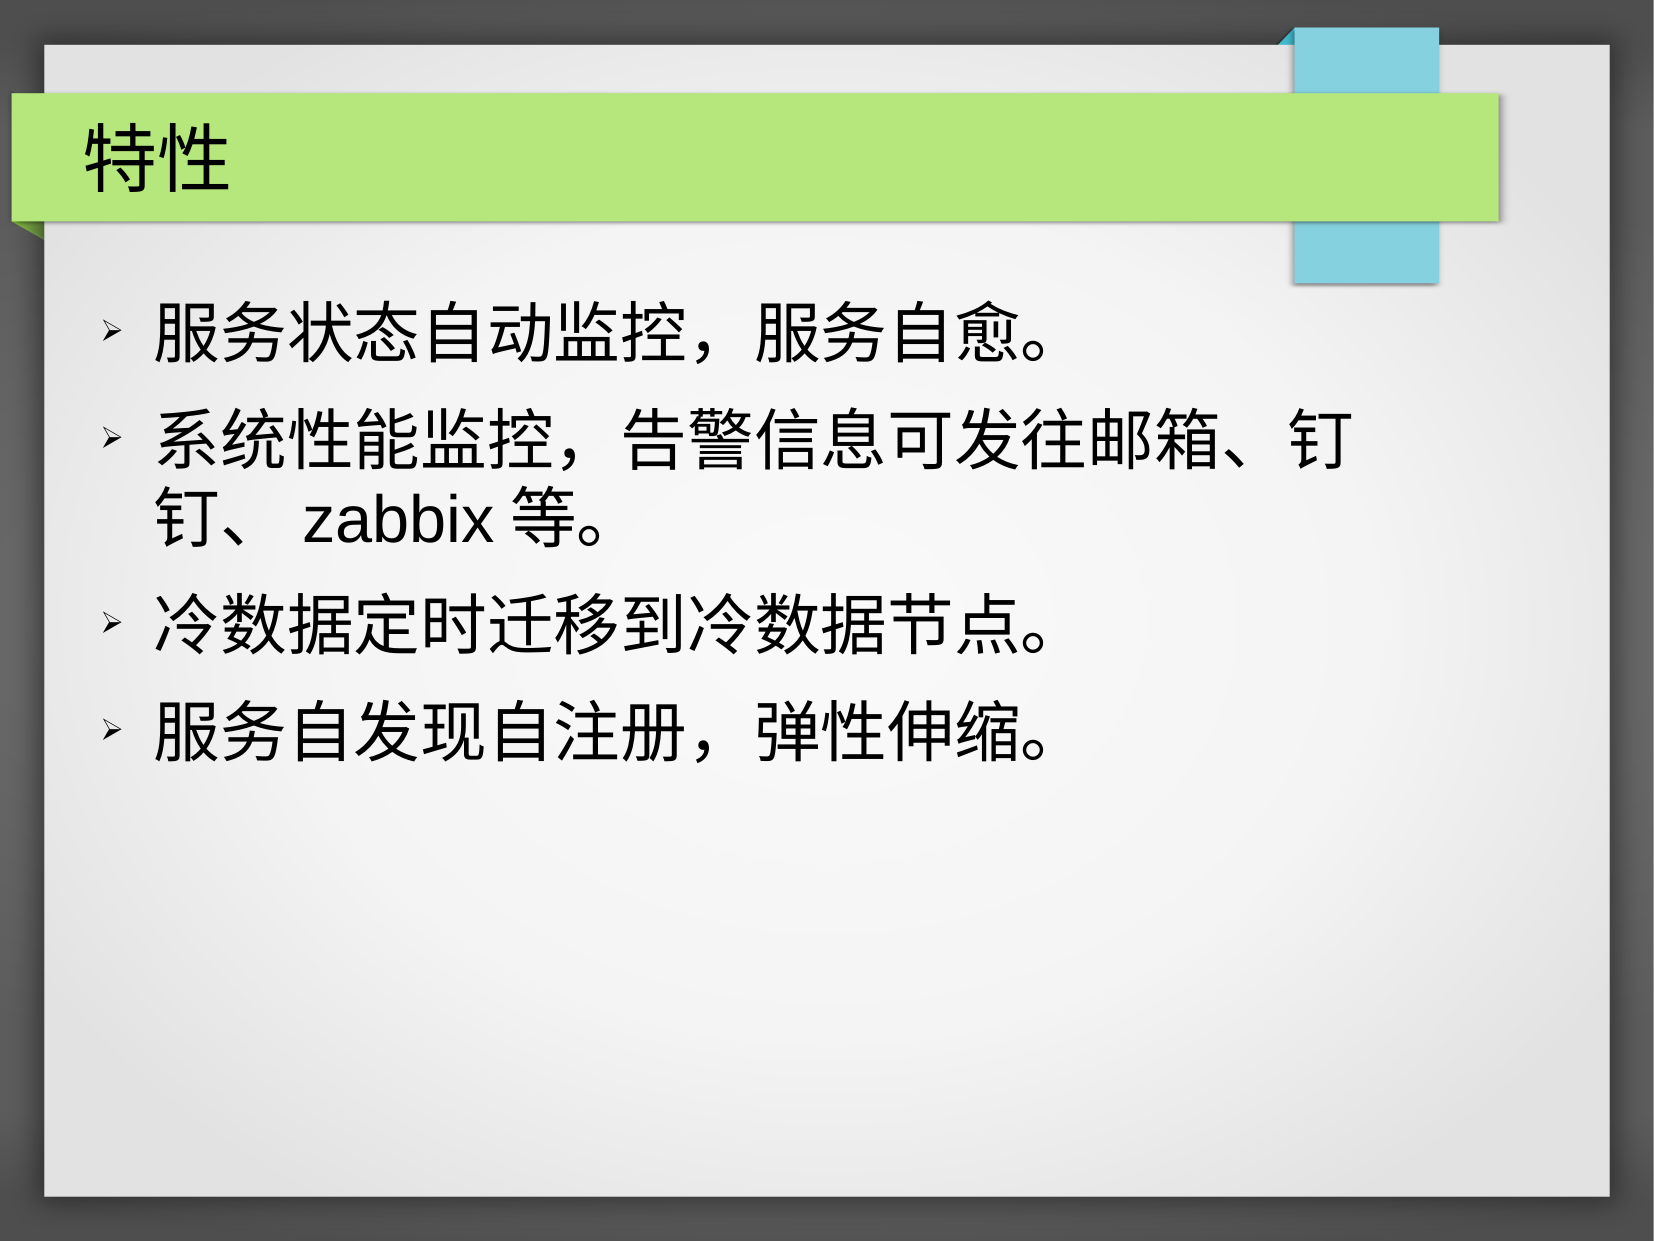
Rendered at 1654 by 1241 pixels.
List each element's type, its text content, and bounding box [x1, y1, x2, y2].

picture [0, 0, 1654, 1241]
list 服务状态自动监控，服务自愈。 系统性能监控，告警信息可发往邮箱、钉钉、zabbix等。 冷数据定时迁移到冷数据节点。 服务自发现自注册，弹性伸缩。 [82, 295, 1571, 1015]
title 特性 [82, 94, 1264, 213]
